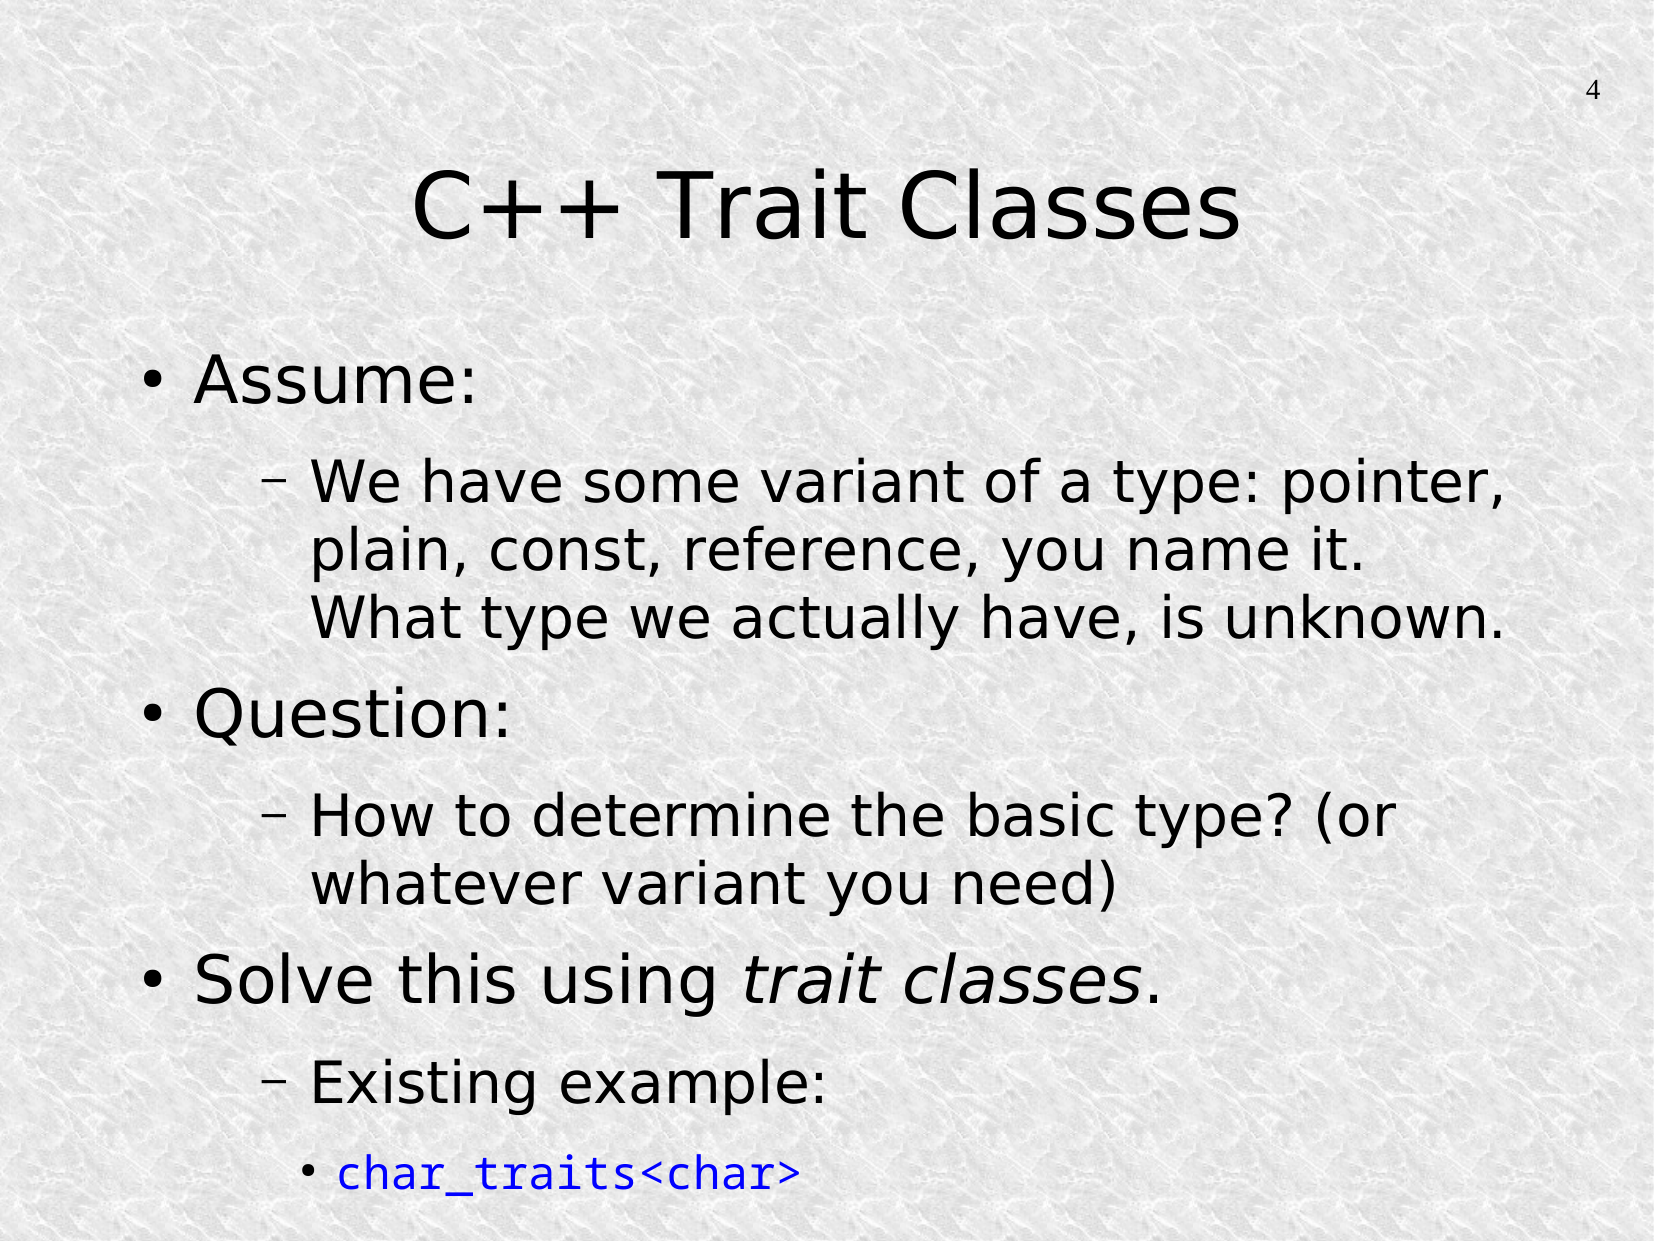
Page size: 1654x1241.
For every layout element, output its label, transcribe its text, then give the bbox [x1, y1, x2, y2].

picture [0, 0, 1654, 1241]
title C++ Trait Classes [121, 102, 1534, 310]
list Assume: We have some variant of a type: pointer, plain, const, reference, you name it. What type we actually have, is unknown. Question: How to determine the basic type? (or whatever variant you need) Solve this using trait classes. Existing example: char_traits<char> [123, 341, 1536, 1194]
